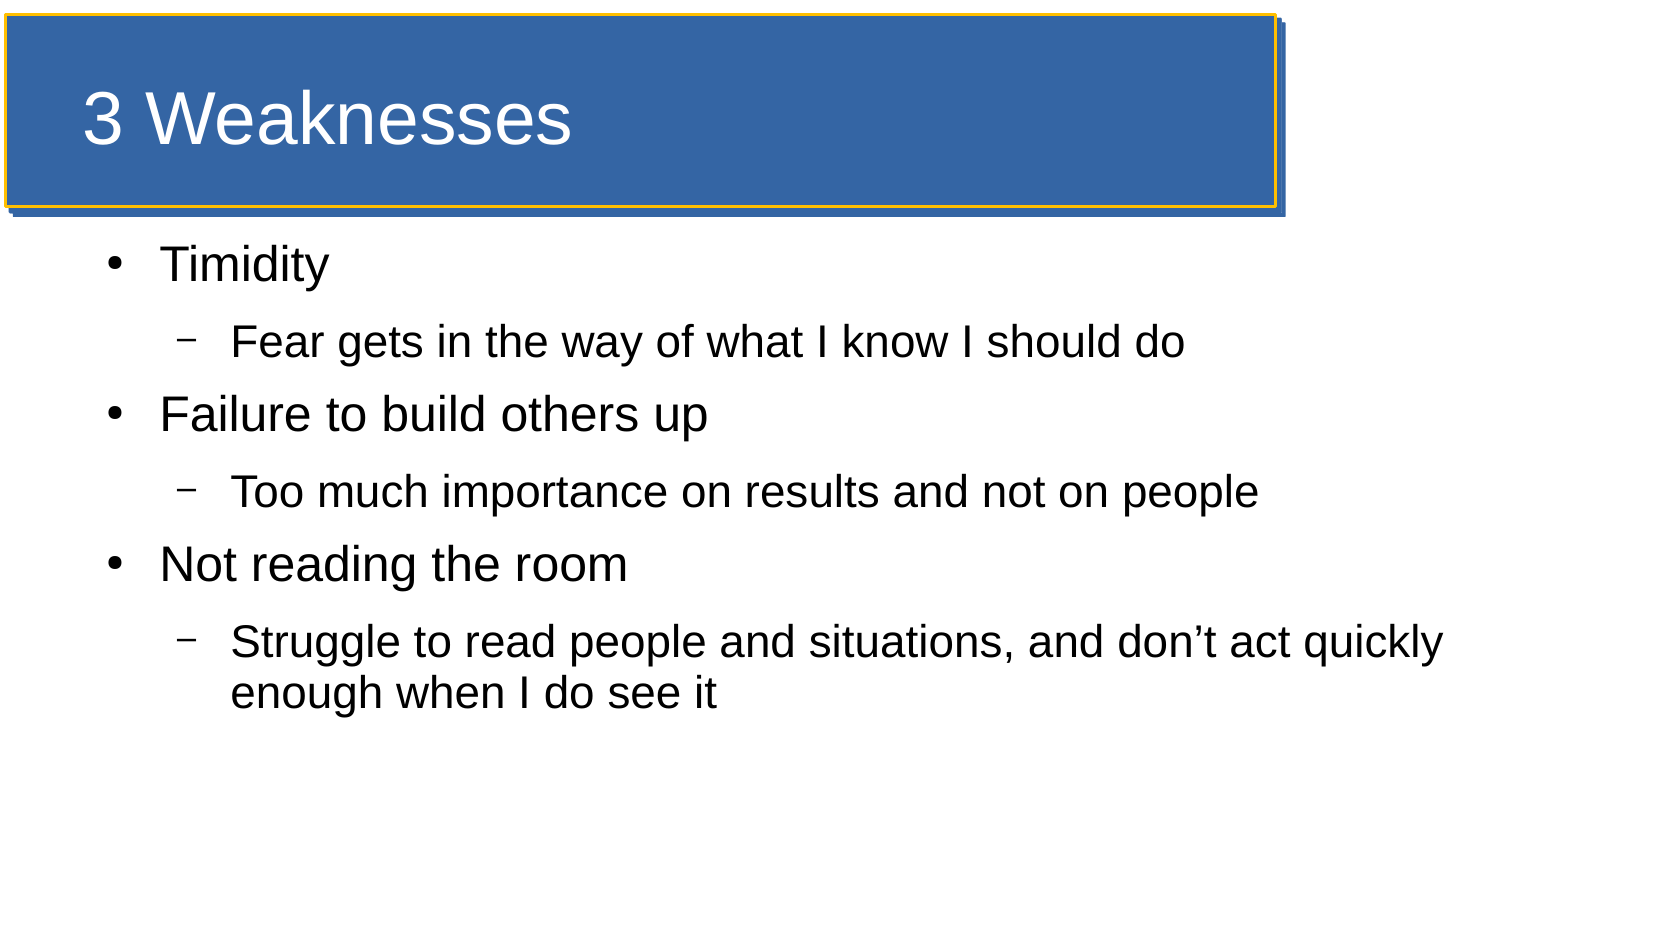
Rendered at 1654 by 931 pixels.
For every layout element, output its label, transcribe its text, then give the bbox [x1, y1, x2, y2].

list Timidity Fear gets in the way of what I know I should do Failure to build others up Too much importance on results and not on people Not reading the room Struggle to read people and situations, and don’t act quickly enough when I do see it [88, 236, 1565, 798]
title 3 Weaknesses [82, 44, 1235, 192]
